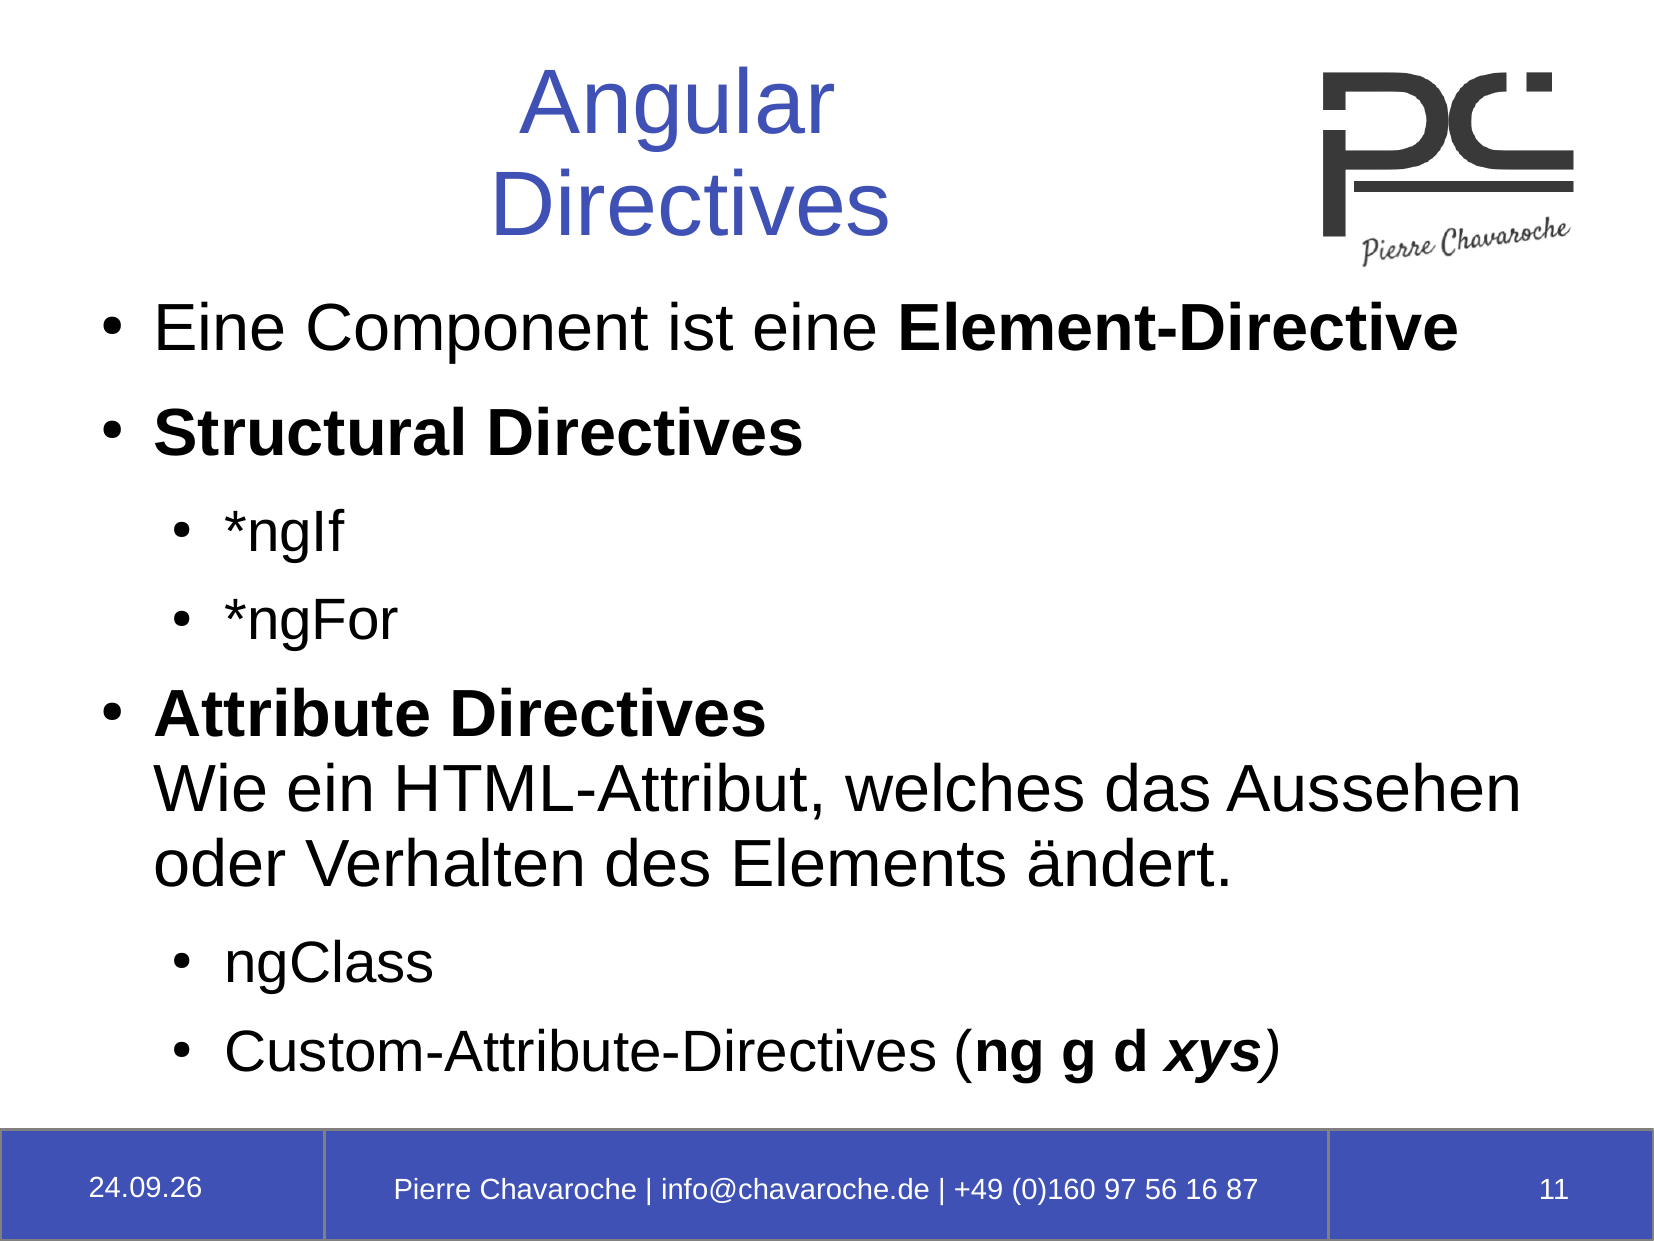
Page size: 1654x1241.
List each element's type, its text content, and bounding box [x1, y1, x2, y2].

list Eine Component ist eine Element-Directive Structural Directives *ngIf *ngFor Attribute Directives Wie ein HTML-Attribut, welches das Aussehen oder Verhalten des Elements ändert. ngClass Custom-Attribute-Directives (ng g d xys) [82, 290, 1571, 1109]
picture [1307, 29, 1589, 311]
title Angular Directives [82, 49, 1300, 257]
